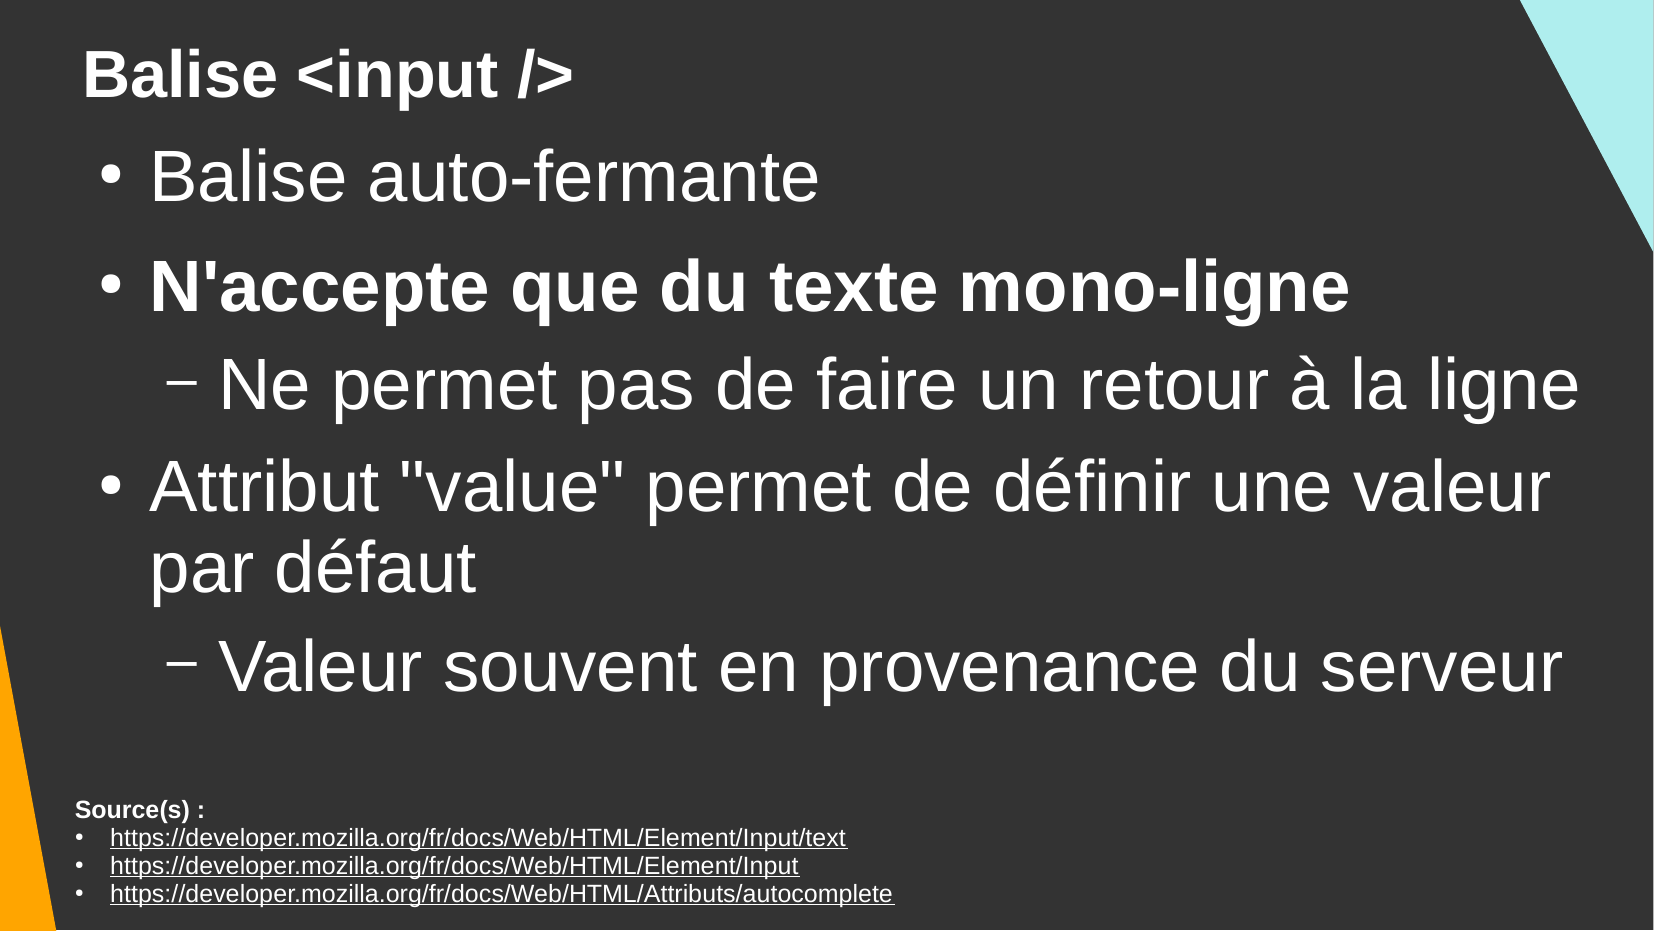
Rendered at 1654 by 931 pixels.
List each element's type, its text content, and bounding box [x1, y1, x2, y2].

text_box [1519, 0, 1654, 254]
text_box Source(s) : https://developer.mozilla.org/fr/docs/Web/HTML/Element/Input/text https://developer.mozilla.org/fr/docs/Web/HTML/Element/Input https://developer.mozilla.org/fr/docs/Web/HTML/Attributs/autocomplete [60, 788, 1546, 931]
list Balise auto-fermante N'accepte que du texte mono-ligne Ne permet pas de faire un retour à la ligne Attribut "value" permet de définir une valeur par défaut Valeur souvent en provenance du serveur [80, 135, 1605, 753]
text_box [0, 625, 57, 931]
title Balise <input /> [82, 37, 1571, 114]
